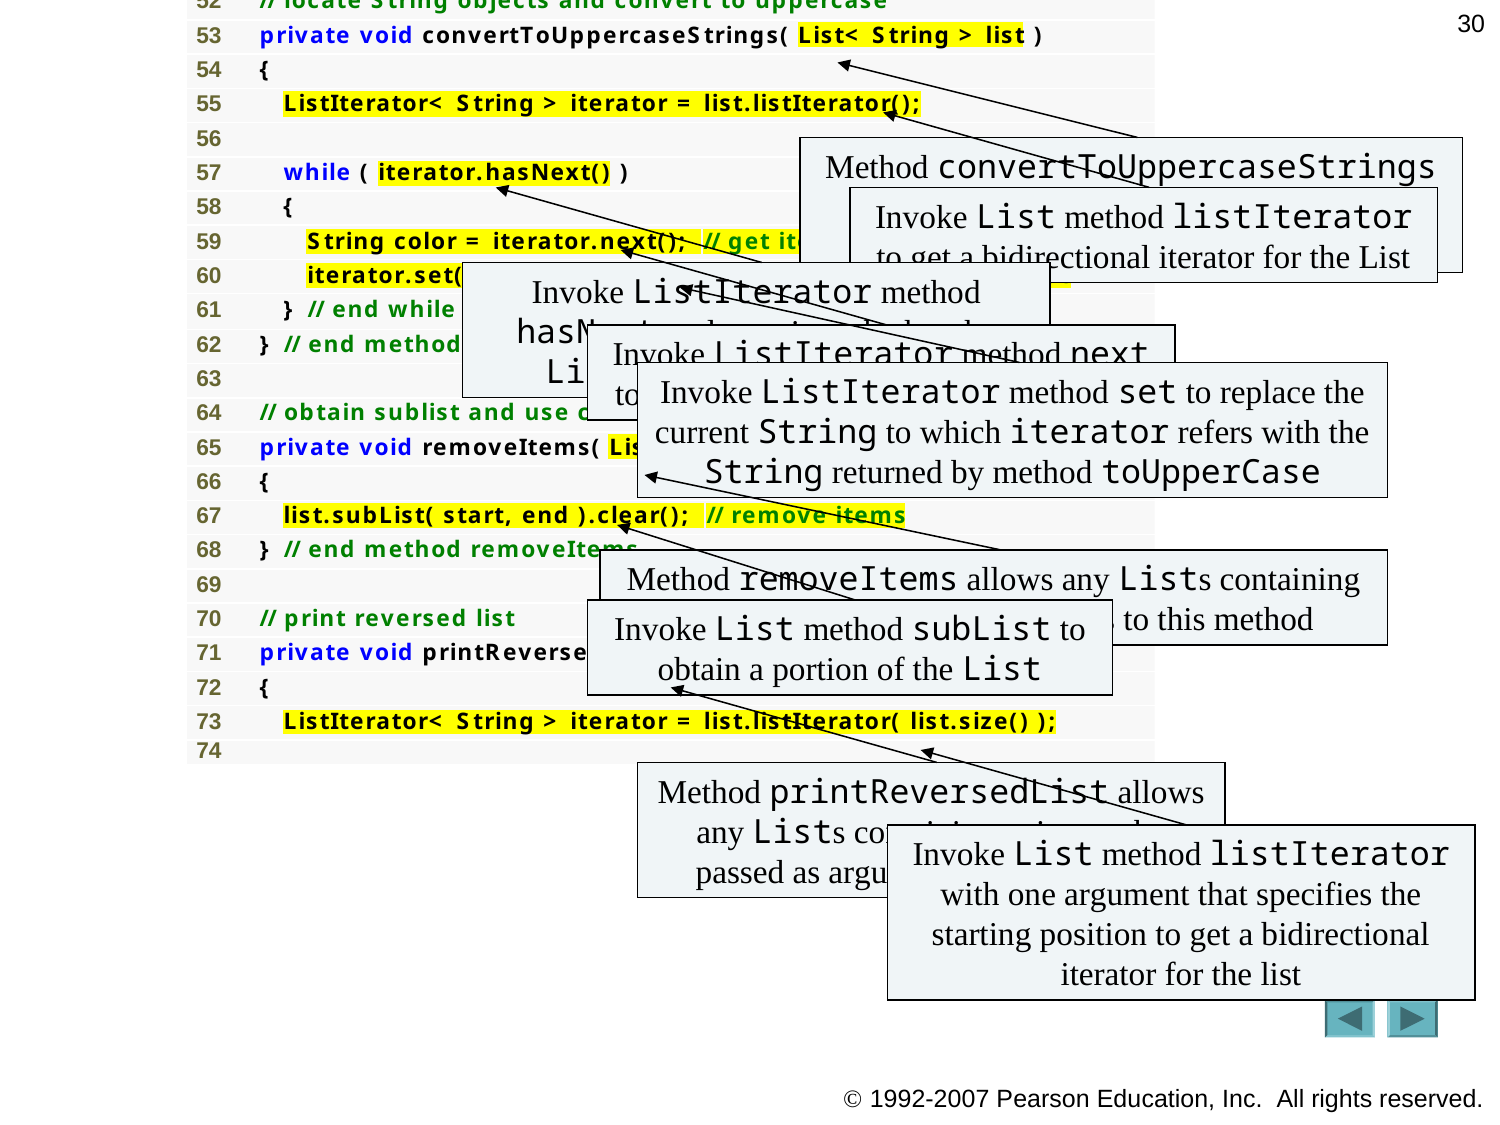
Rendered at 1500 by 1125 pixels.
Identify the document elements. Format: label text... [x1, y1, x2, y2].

text_box Invoke ListIterator method next to obtain the next String in the List [587, 324, 941, 421]
chart [1051, 283, 1155, 324]
text_box Method convertToUppercaseStrings allows any Lists containing strings to be passed as arguments to this method [800, 137, 1141, 262]
text_box Method printReversedList allows any Lists containing strings to be passed as arguments to this method [637, 762, 1176, 898]
text_box Invoke ListIterator method set to replace the current String to which iterator refers with the String returned by method toUpperCase [637, 362, 1388, 498]
text_box Invoke ListIterator method next to obtain the next String in the List [854, 324, 1176, 362]
chart [0, 0, 1155, 810]
chart [708, 646, 1155, 762]
text_box Invoke ListIterator method hasNext to determine whether the List contains another element [742, 288, 866, 324]
text_box Method removeItems allows any Lists containing strings to be passed as arguments to this method [600, 549, 846, 599]
text_box Invoke ListIterator method hasNext to determine whether the List contains another element [670, 262, 1051, 324]
text_box Invoke ListIterator method hasNext to determine whether the List contains another element [462, 262, 837, 398]
chart [932, 755, 956, 762]
text_box Method removeItems allows any Lists containing strings to be passed as arguments to this method [700, 549, 1388, 646]
text_box Method convertToUppercaseStrings allows any Lists containing strings to be passed as arguments to this method [977, 137, 1463, 273]
text_box <number> [1155, 0, 1500, 79]
text_box Method printReversedList allows any Lists containing strings to be passed as arguments to this method [970, 762, 1226, 824]
chart [763, 498, 1155, 549]
text_box Invoke List method listIterator with one argument that specifies the starting position to get a bidirectional iterator for the list [887, 824, 1476, 1001]
text_box Invoke List method subList to obtain a portion of the List [587, 599, 1113, 696]
text_box Invoke List method listIterator to get a bidirectional iterator for the List [849, 187, 1438, 283]
